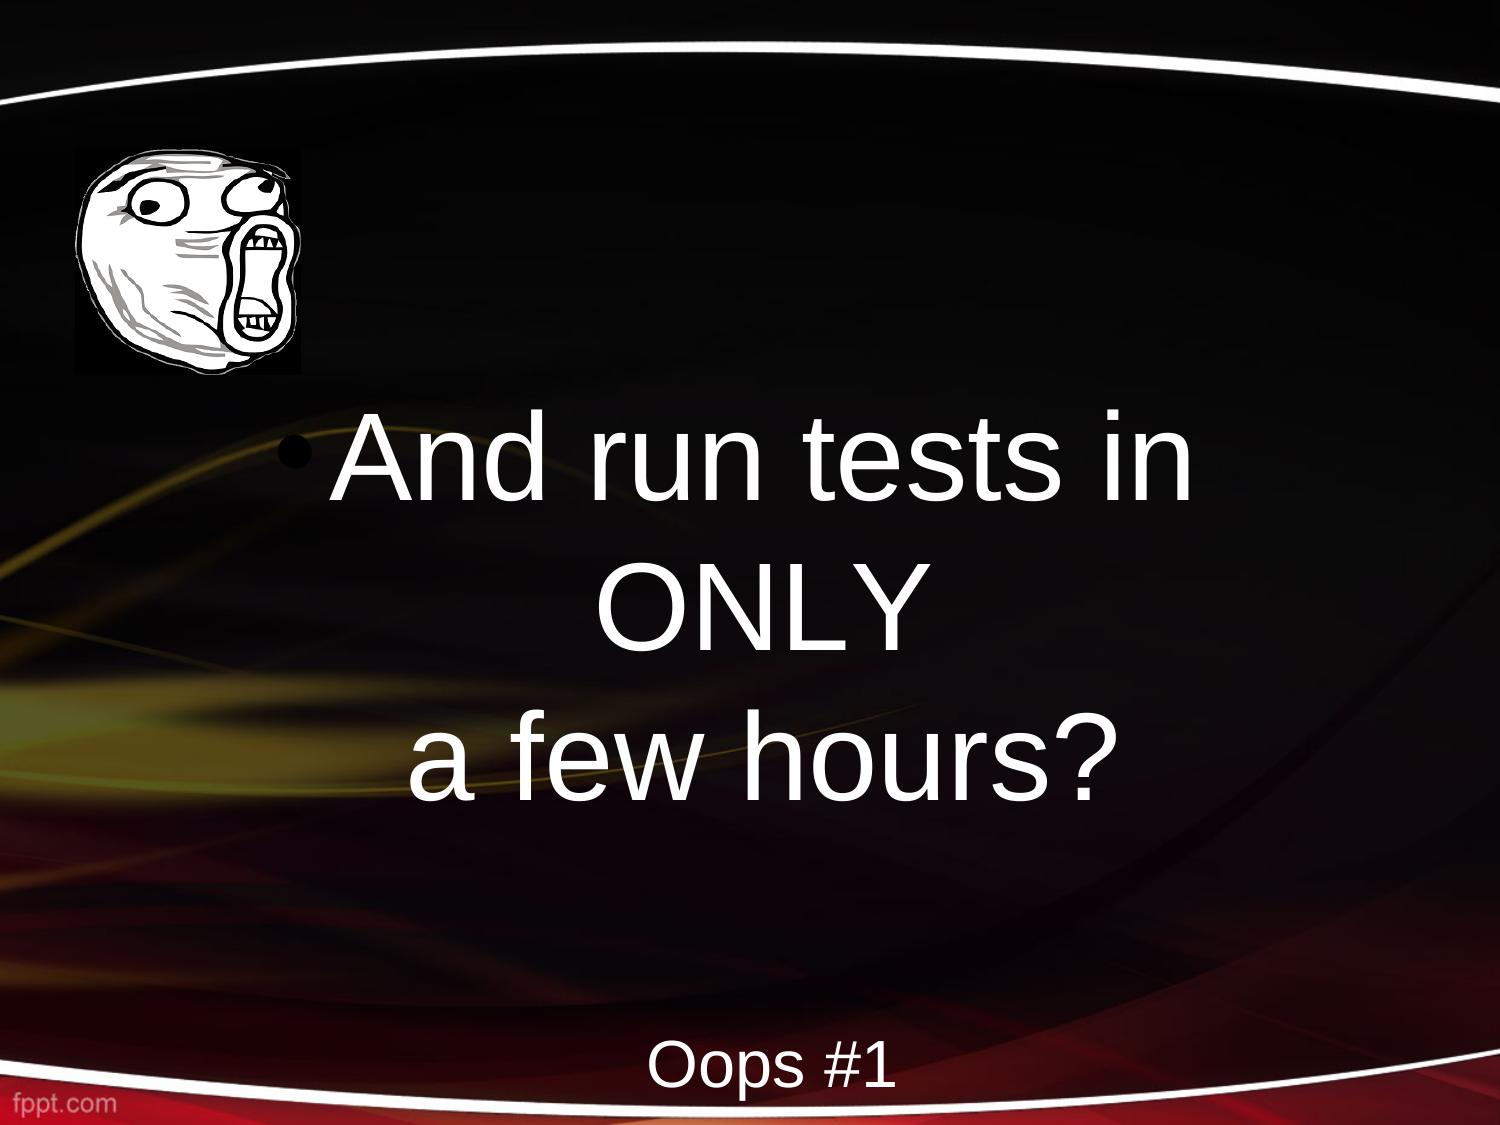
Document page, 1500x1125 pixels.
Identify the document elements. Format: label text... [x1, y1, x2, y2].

picture [0, 0, 1500, 1125]
title Oops #1 [450, 967, 1096, 1125]
list And run tests in ONLY a few hours? [161, 345, 1310, 856]
